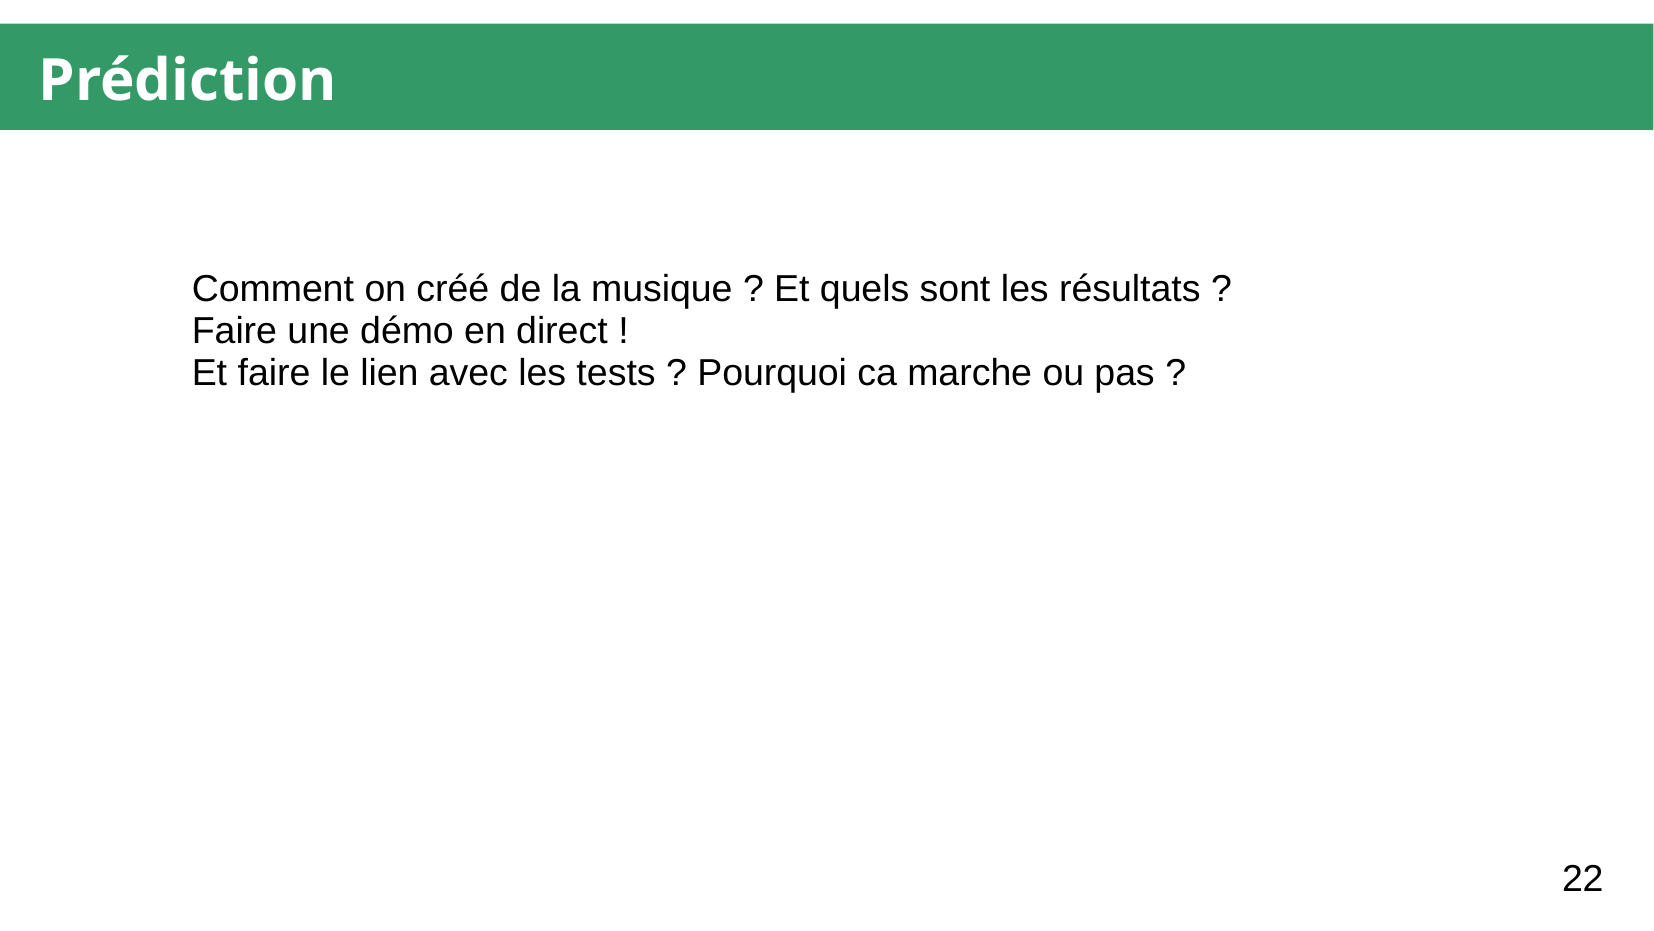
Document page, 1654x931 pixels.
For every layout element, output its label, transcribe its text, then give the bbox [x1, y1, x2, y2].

text_box [0, 23, 1654, 130]
title Prédiction [0, 35, 1312, 119]
text_box Comment on créé de la musique ? Et quels sont les résultats ? Faire une démo en direct ! Et faire le lien avec les tests ? Pourquoi ca marche ou pas ? [177, 260, 1406, 401]
text_box <numéro> [1547, 850, 1654, 921]
